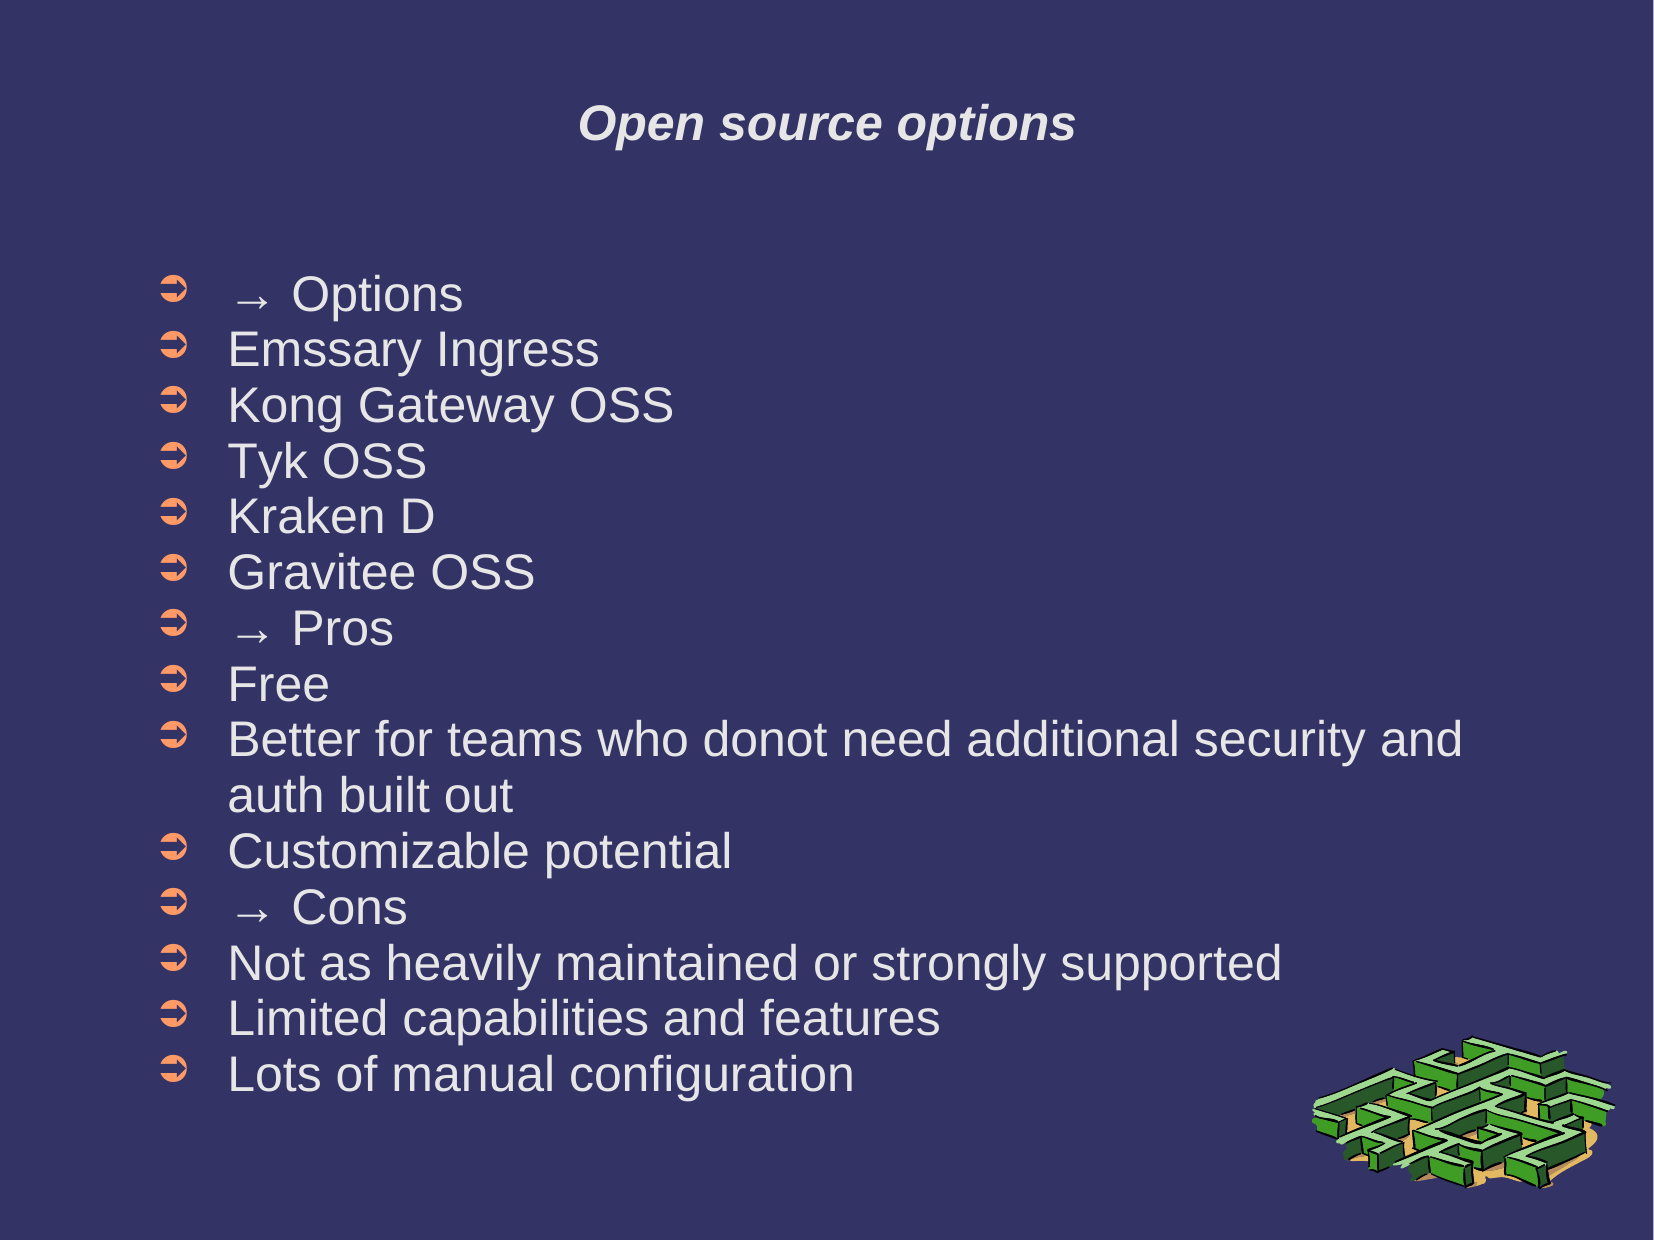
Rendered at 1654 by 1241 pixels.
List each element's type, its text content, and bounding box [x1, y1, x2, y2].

list → Options Emssary Ingress Kong Gateway OSS Tyk OSS Kraken D Gravitee OSS → Pros Free Better for teams who donot need additional security and auth built out Customizable potential → Cons Not as heavily maintained or strongly supported Limited capabilities and features Lots of manual configuration [144, 265, 1536, 1103]
title Open source options [121, 19, 1534, 227]
